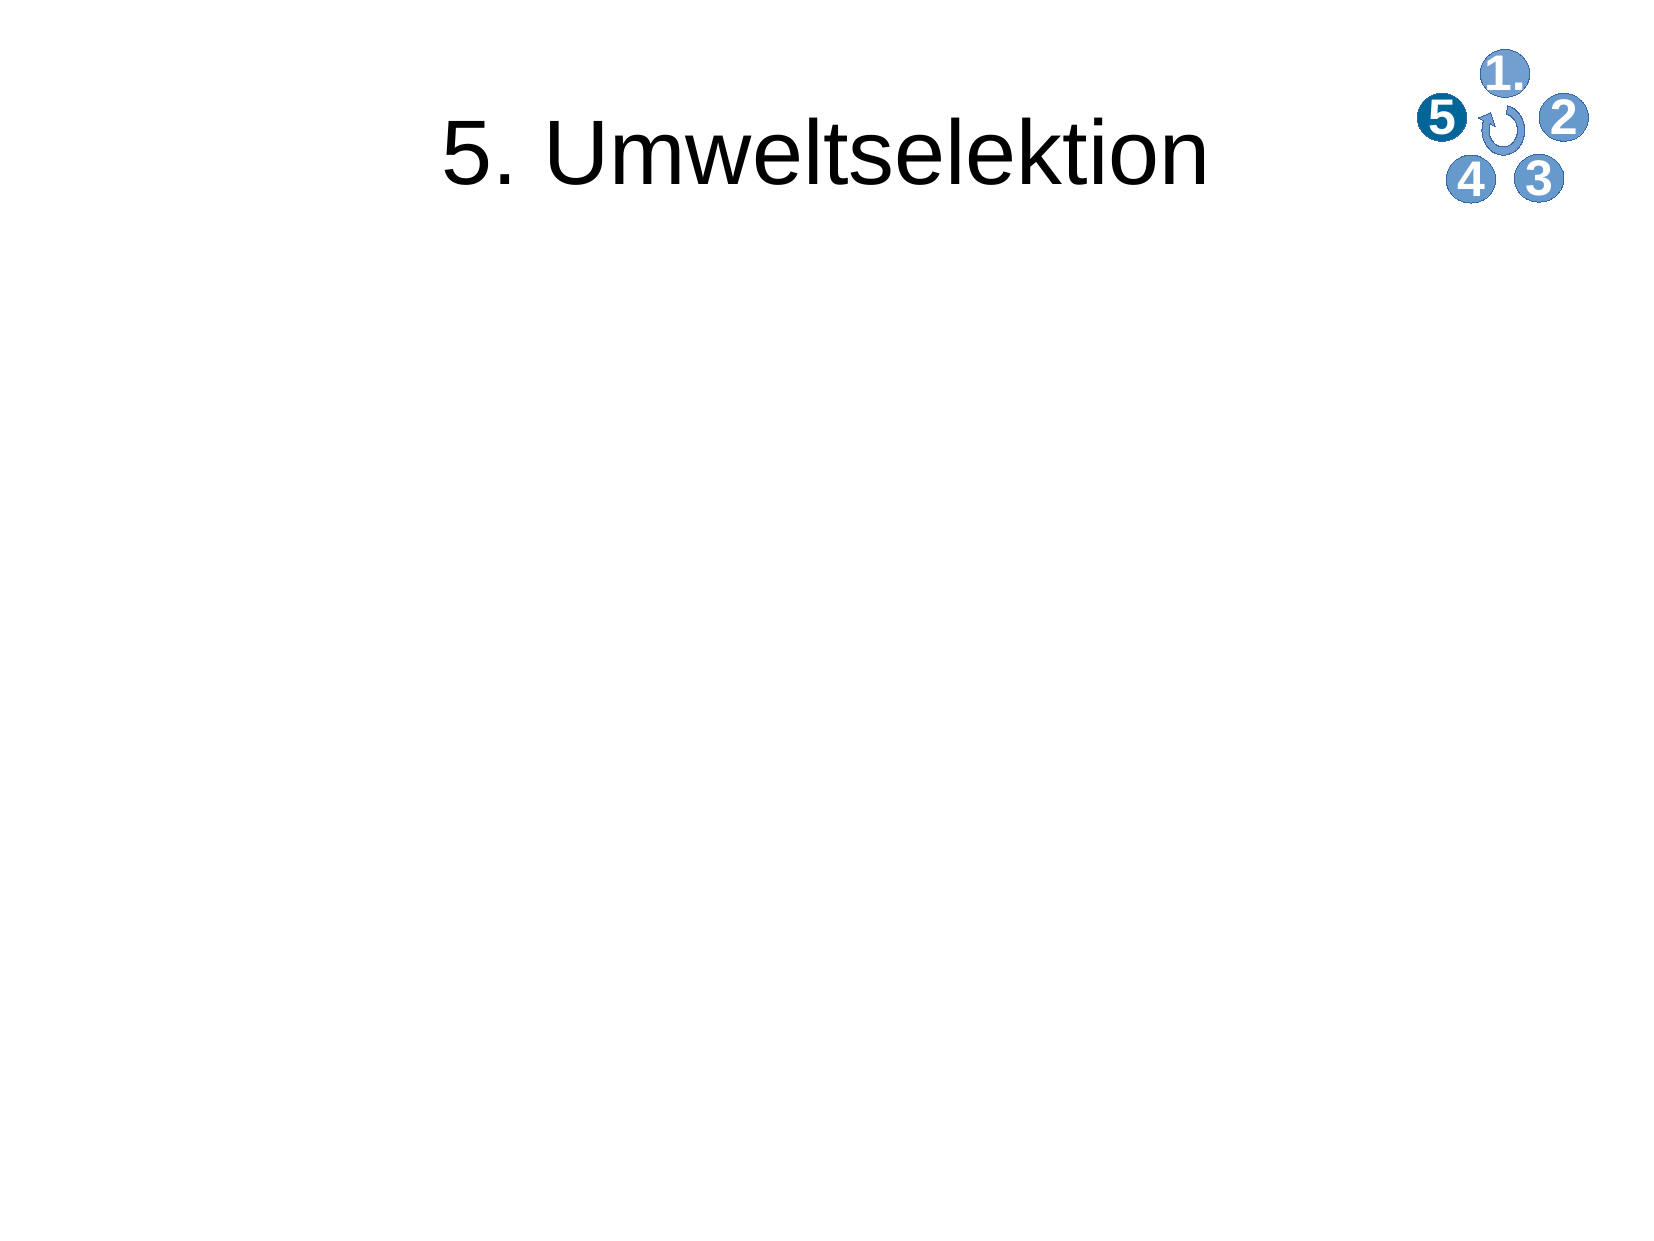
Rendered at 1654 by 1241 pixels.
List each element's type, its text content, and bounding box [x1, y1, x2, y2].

text_box 1. [1480, 49, 1530, 98]
text_box [1478, 105, 1525, 156]
text_box 5 [1417, 93, 1467, 142]
text_box 2 [1539, 93, 1589, 142]
text_box 3 [1514, 154, 1564, 203]
text_box 4 [1446, 155, 1496, 204]
title 5. Umweltselektion [82, 49, 1571, 257]
